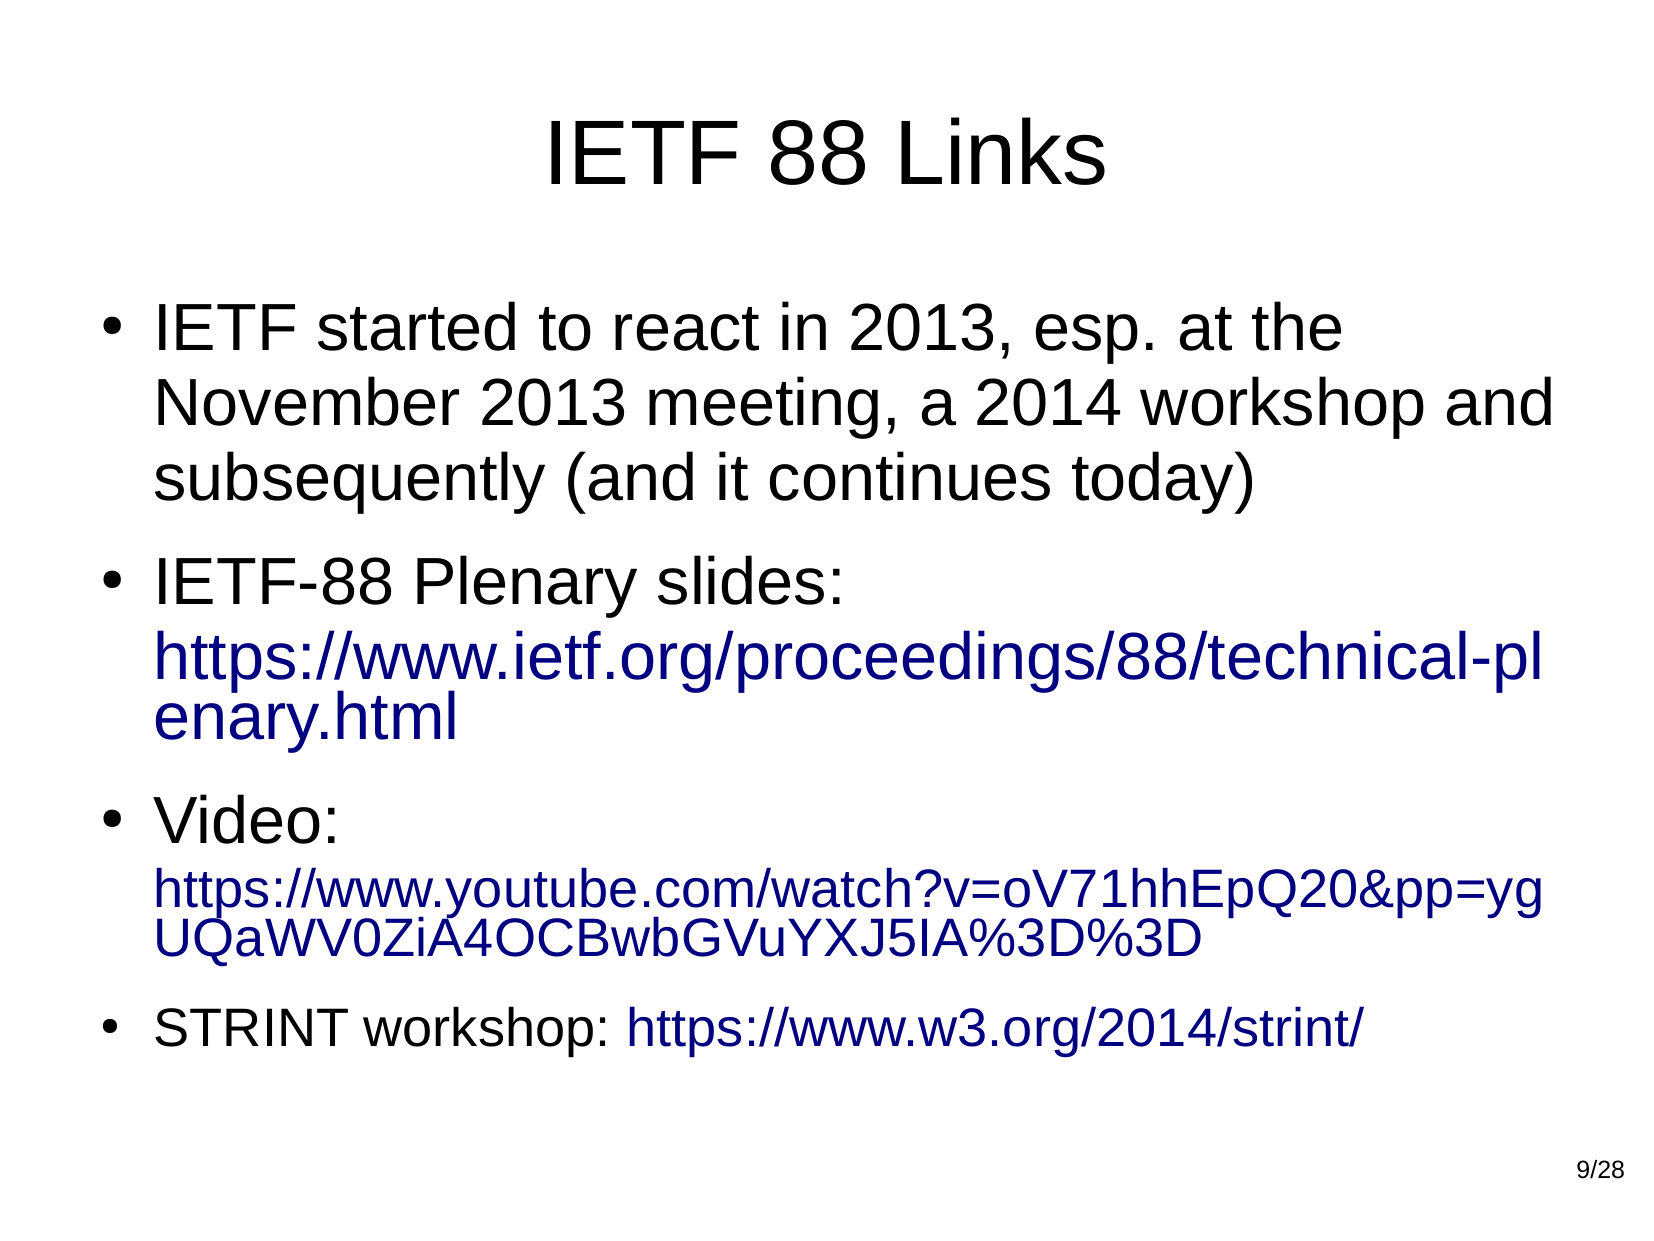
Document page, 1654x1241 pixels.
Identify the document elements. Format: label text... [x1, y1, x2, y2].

list IETF started to react in 2013, esp. at the November 2013 meeting, a 2014 workshop and subsequently (and it continues today) IETF-88 Plenary slides: https://www.ietf.org/proceedings/88/technical-plenary.html Video: https://www.youtube.com/watch?v=oV71hhEpQ20&pp=ygUQaWV0ZiA4OCBwbGVuYXJ5IA%3D%3D STRINT workshop: https://www.w3.org/2014/strint/ [82, 290, 1571, 1010]
title IETF 88 Links [82, 49, 1571, 257]
